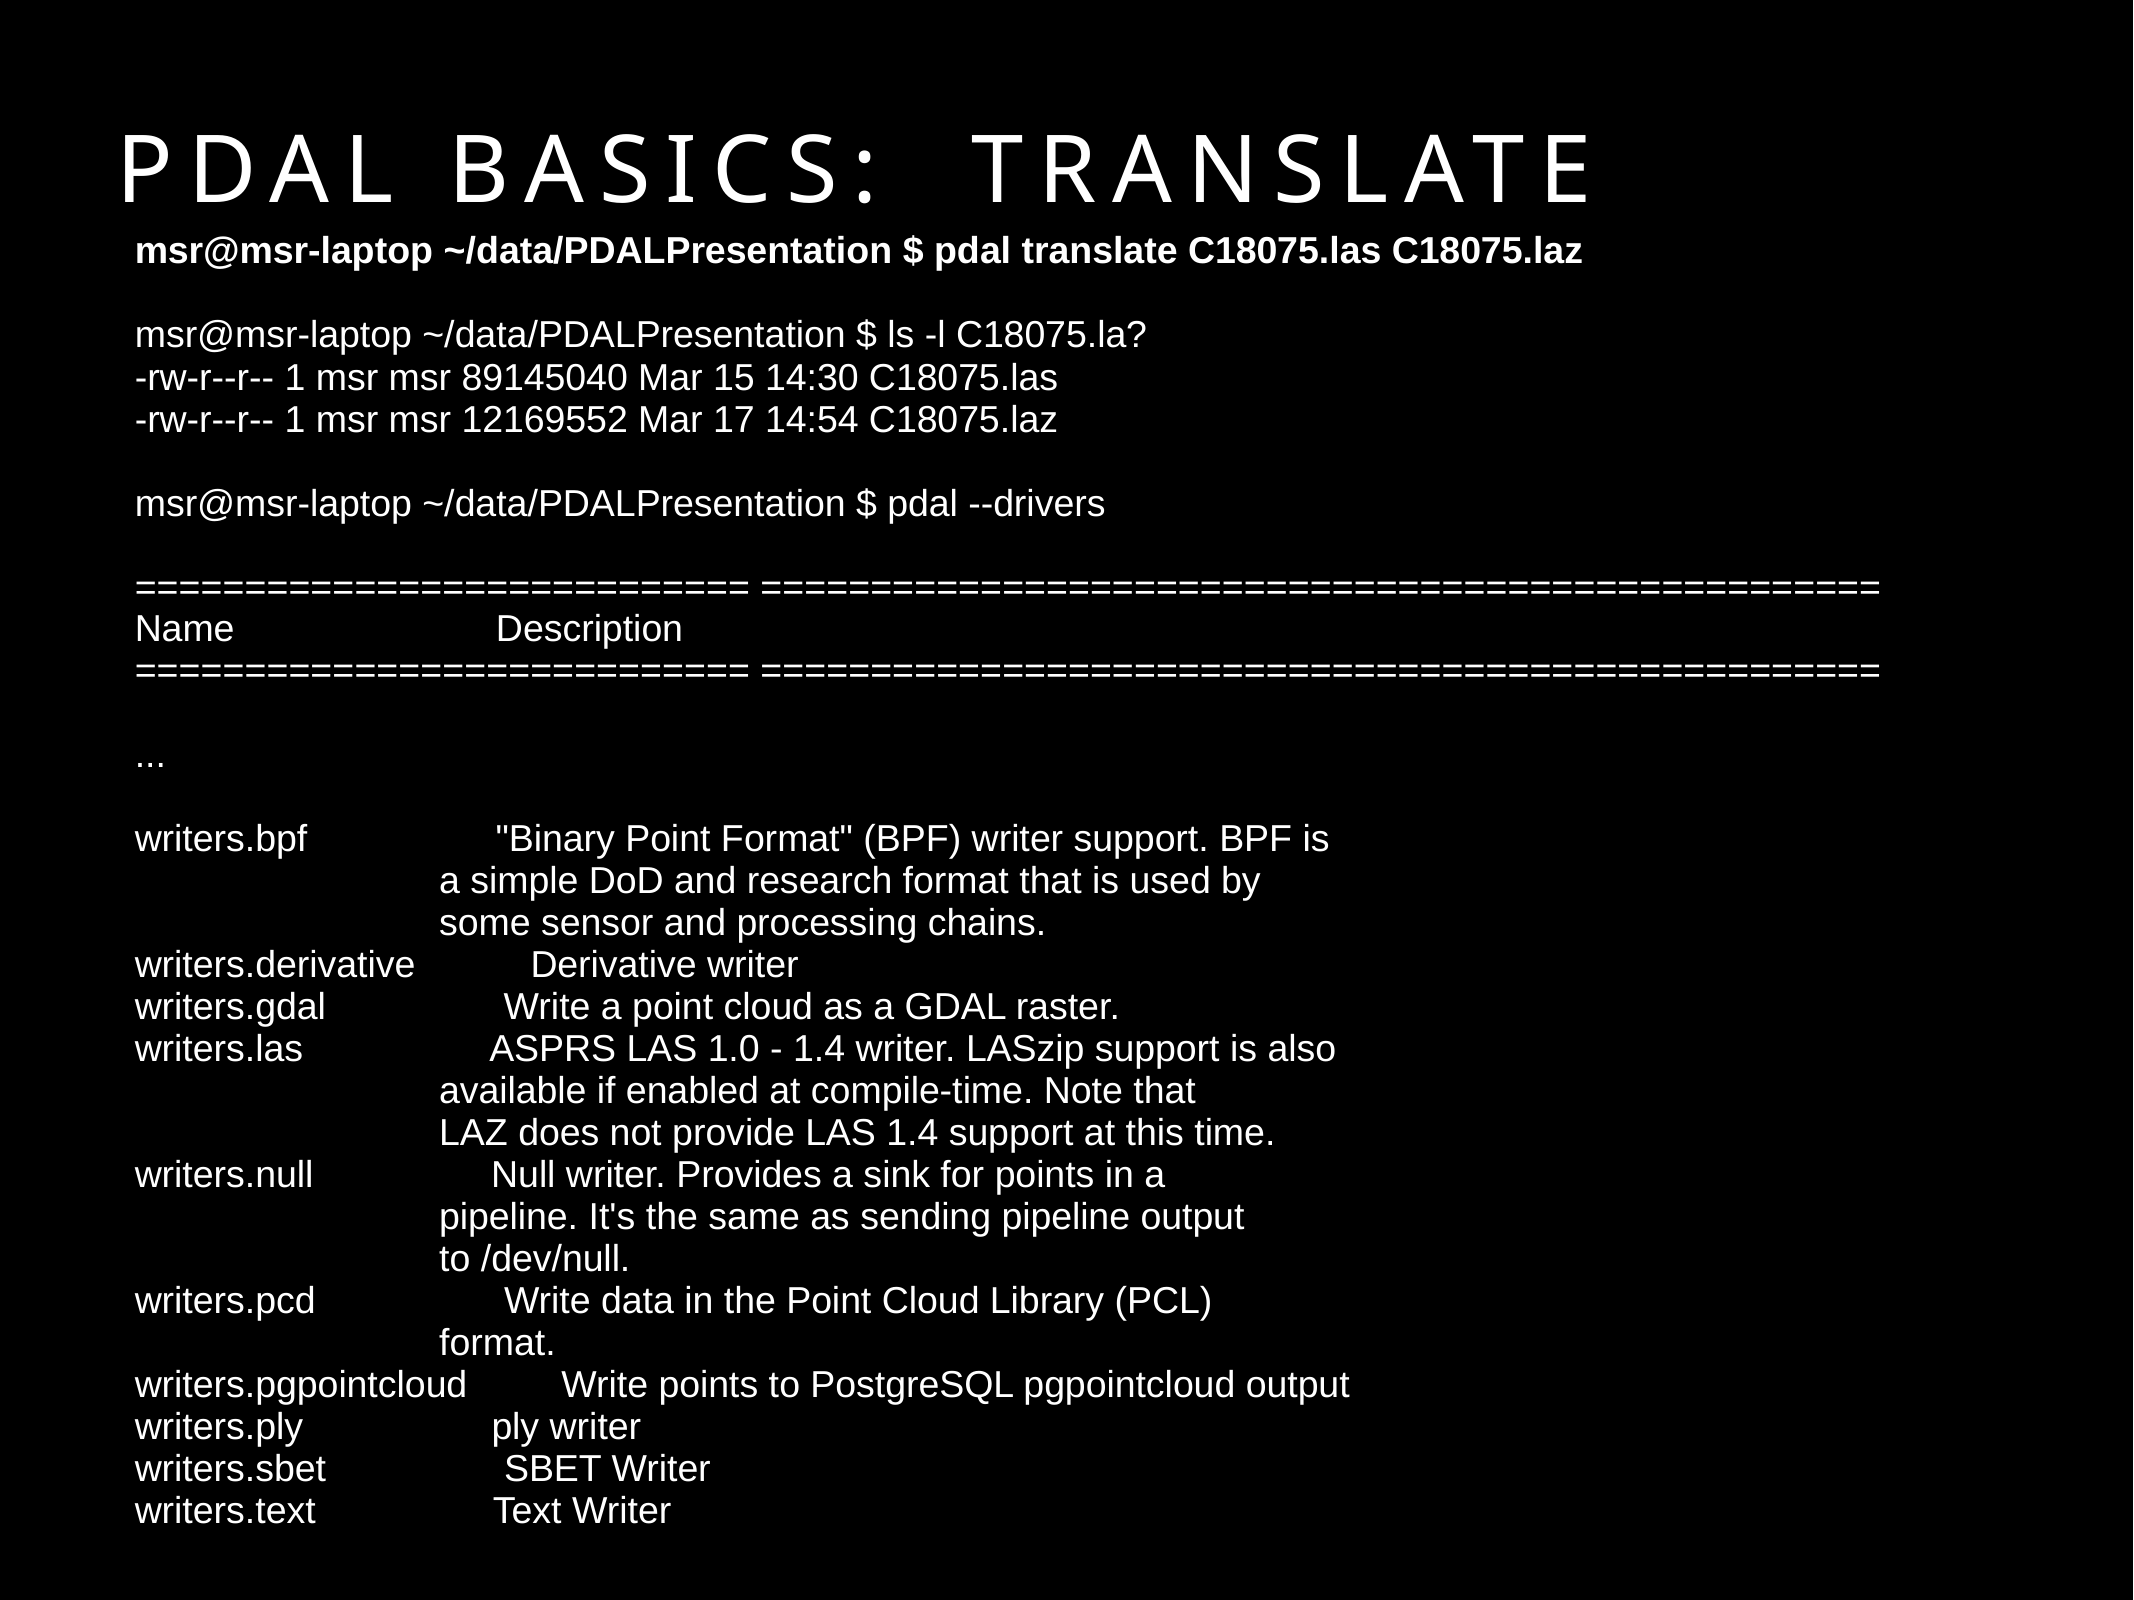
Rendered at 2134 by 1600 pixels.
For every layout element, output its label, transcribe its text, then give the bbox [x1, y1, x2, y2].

text_box msr@msr-laptop ~/data/PDALPresentation $ pdal translate C18075.las C18075.laz msr@msr-laptop ~/data/PDALPresentation $ ls -l C18075.la? -rw-r--r-- 1 msr msr 89145040 Mar 15 14:30 C18075.las -rw-r--r-- 1 msr msr 12169552 Mar 17 14:54 C18075.laz msr@msr-laptop ~/data/PDALPresentation $ pdal --drivers ============================ =================================================== Name Description ============================ =================================================== ... writers.bpf "Binary Point Format" (BPF) writer support. BPF is a simple DoD and research format that is used by some sensor and processing chains. writers.derivative Derivative writer writers.gdal Write a point cloud as a GDAL raster. writers.las ASPRS LAS 1.0 - 1.4 writer. LASzip support is also available if enabled at compile-time. Note that LAZ does not provide LAS 1.4 support at this time. writers.null Null writer. Provides a sink for points in a pipeline. It's the same as sending pipeline output to /dev/null. writers.pcd Write data in the Point Cloud Library (PCL) format. writers.pgpointcloud Write points to PostgreSQL pgpointcloud output writers.ply ply writer writers.sbet SBET Writer writers.text Text Writer [120, 222, 1981, 1600]
title PDAL Basics: Translate [108, 99, 2025, 334]
